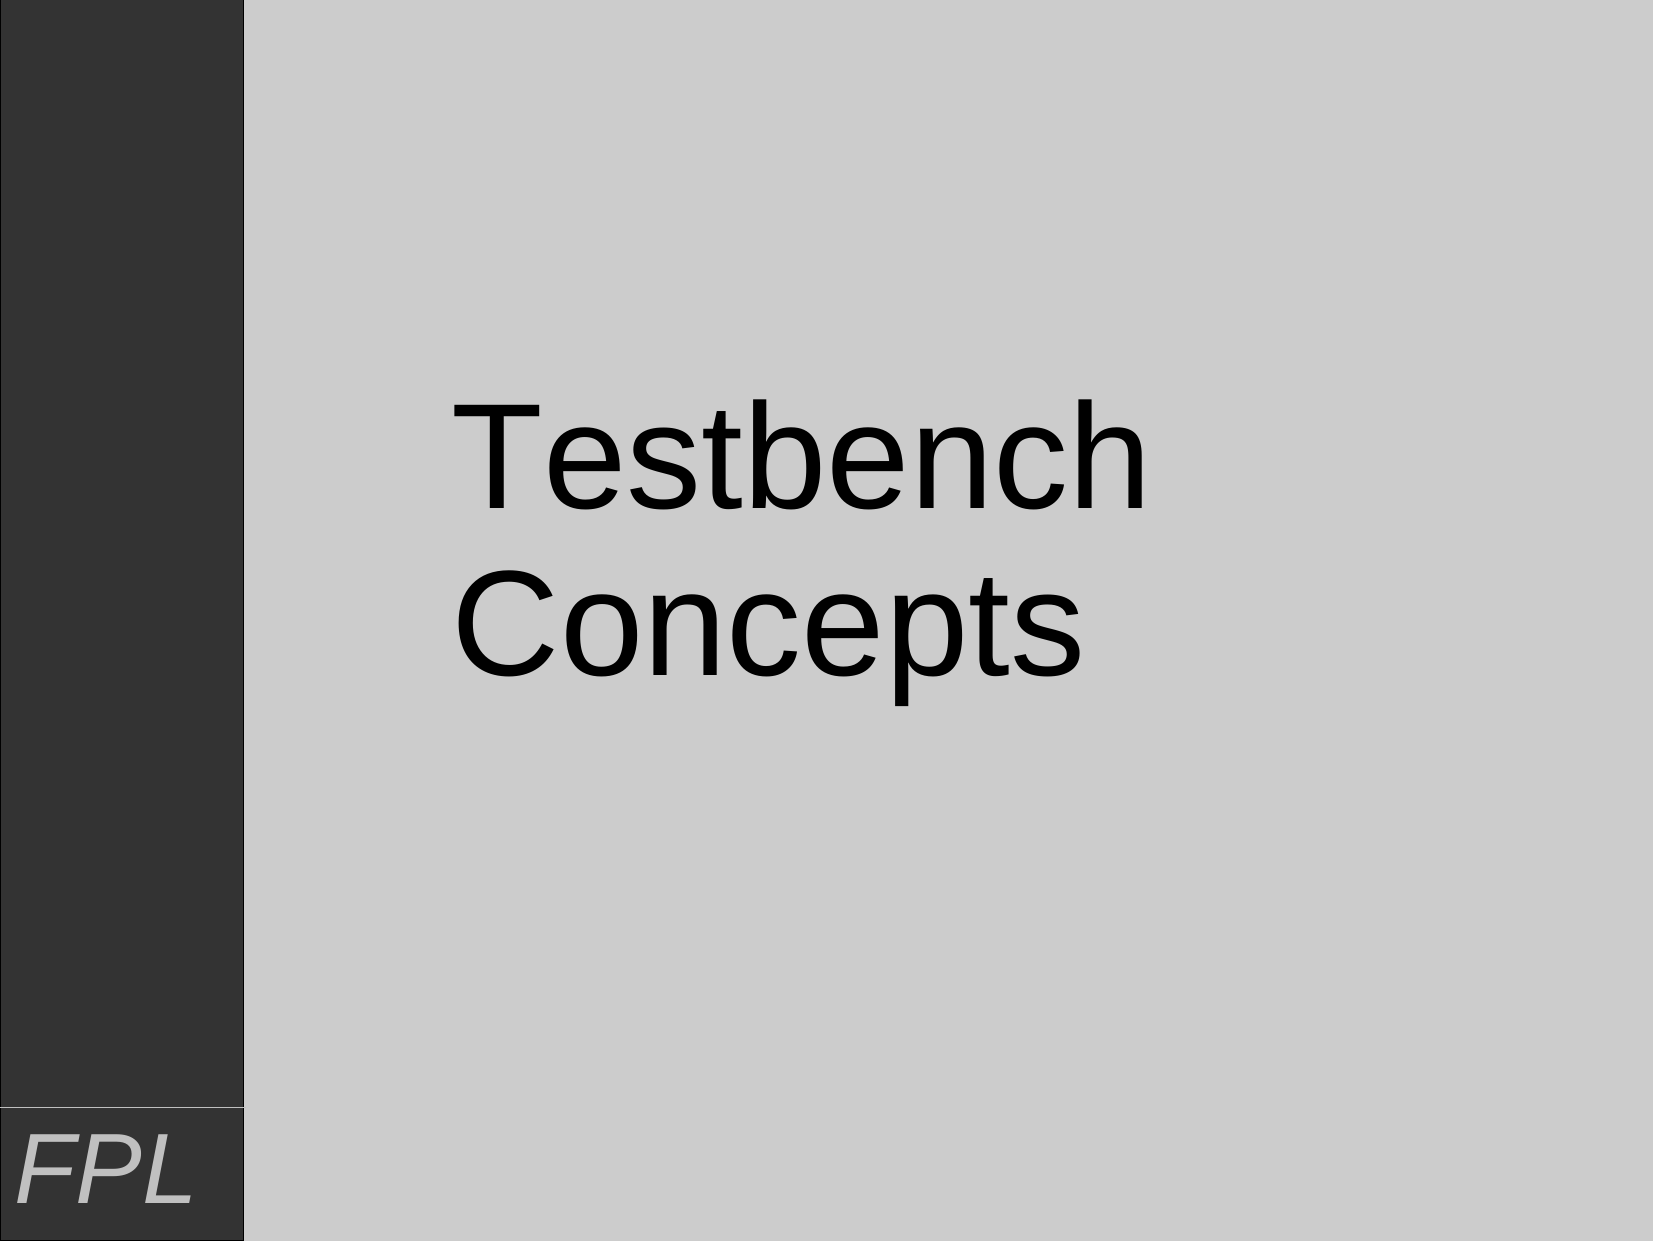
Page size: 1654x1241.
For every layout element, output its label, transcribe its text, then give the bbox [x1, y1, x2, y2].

text_box Testbench Concepts [437, 364, 1154, 825]
